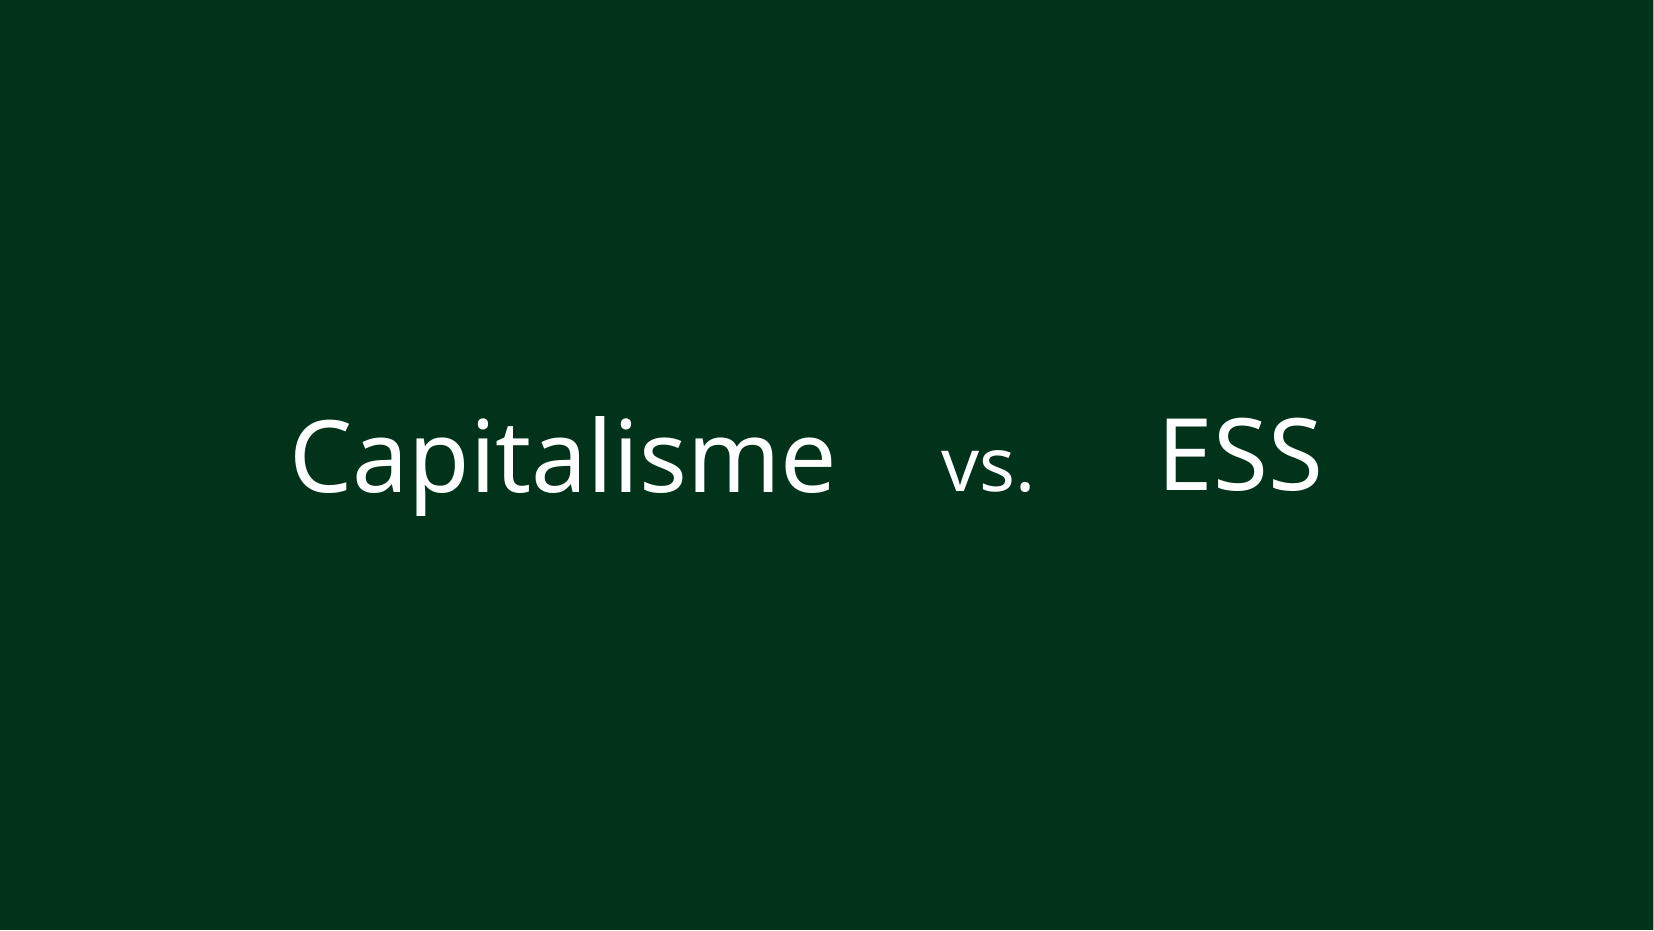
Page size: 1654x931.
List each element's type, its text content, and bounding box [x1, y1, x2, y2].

text_box vs. [927, 403, 1155, 565]
text_box Capitalisme [275, 377, 1028, 539]
text_box ESS [1143, 376, 1371, 538]
